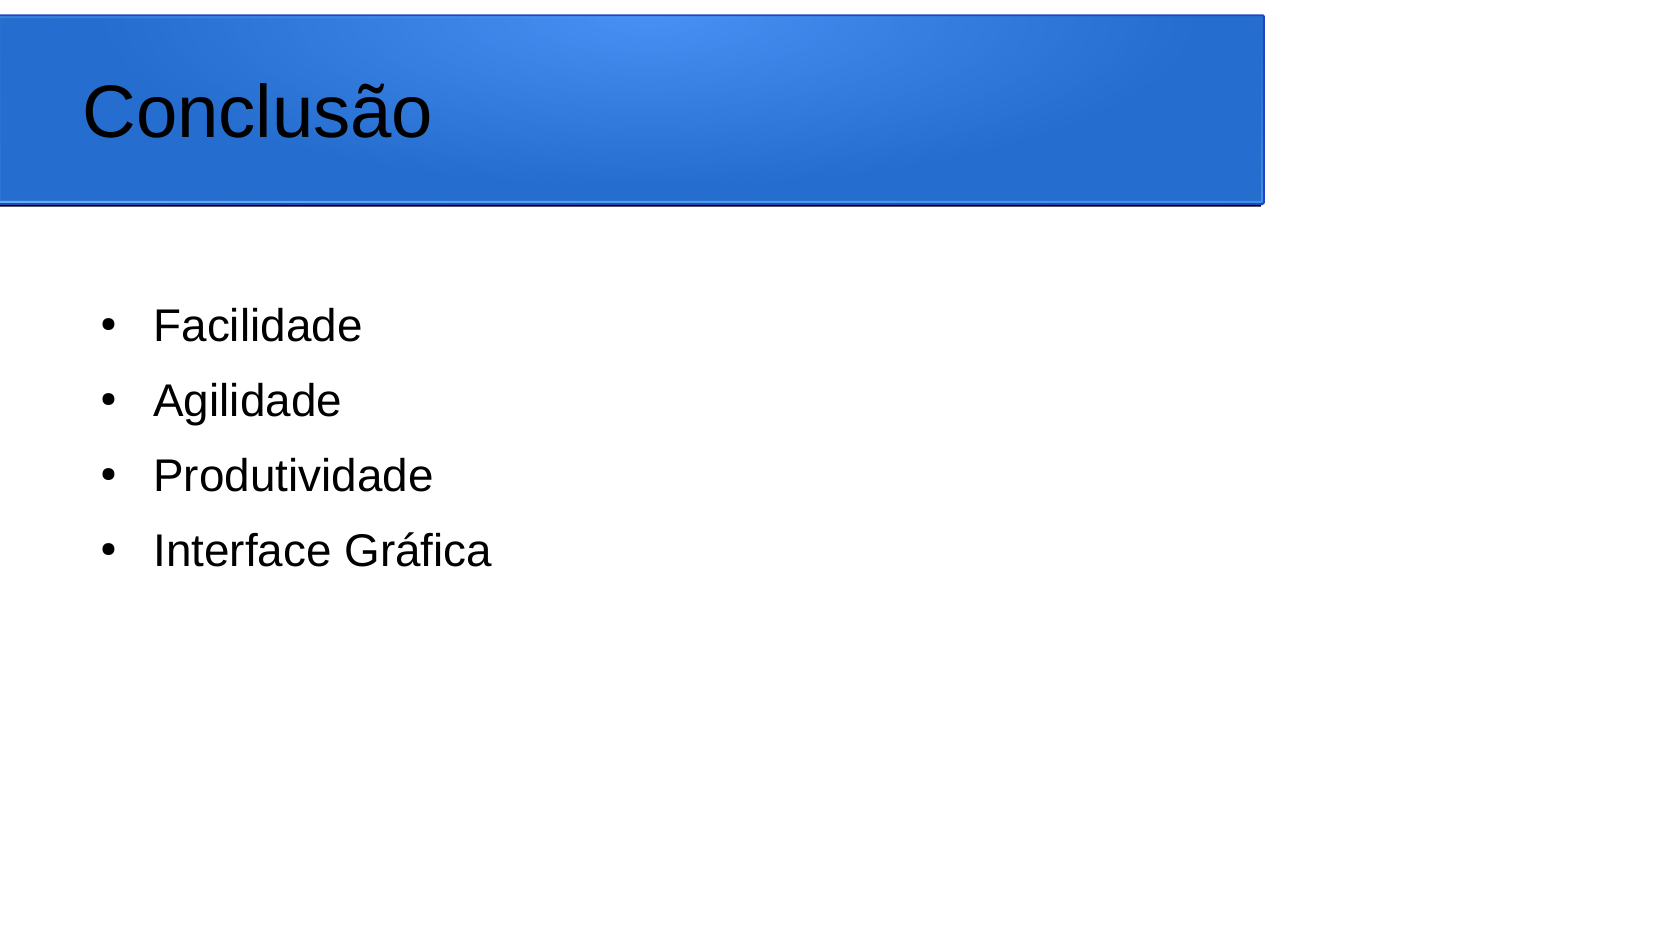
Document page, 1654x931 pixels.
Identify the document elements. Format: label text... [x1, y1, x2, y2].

title Conclusão [82, 35, 1235, 189]
list Facilidade Agilidade Produtividade Interface Gráfica [82, 224, 1571, 764]
